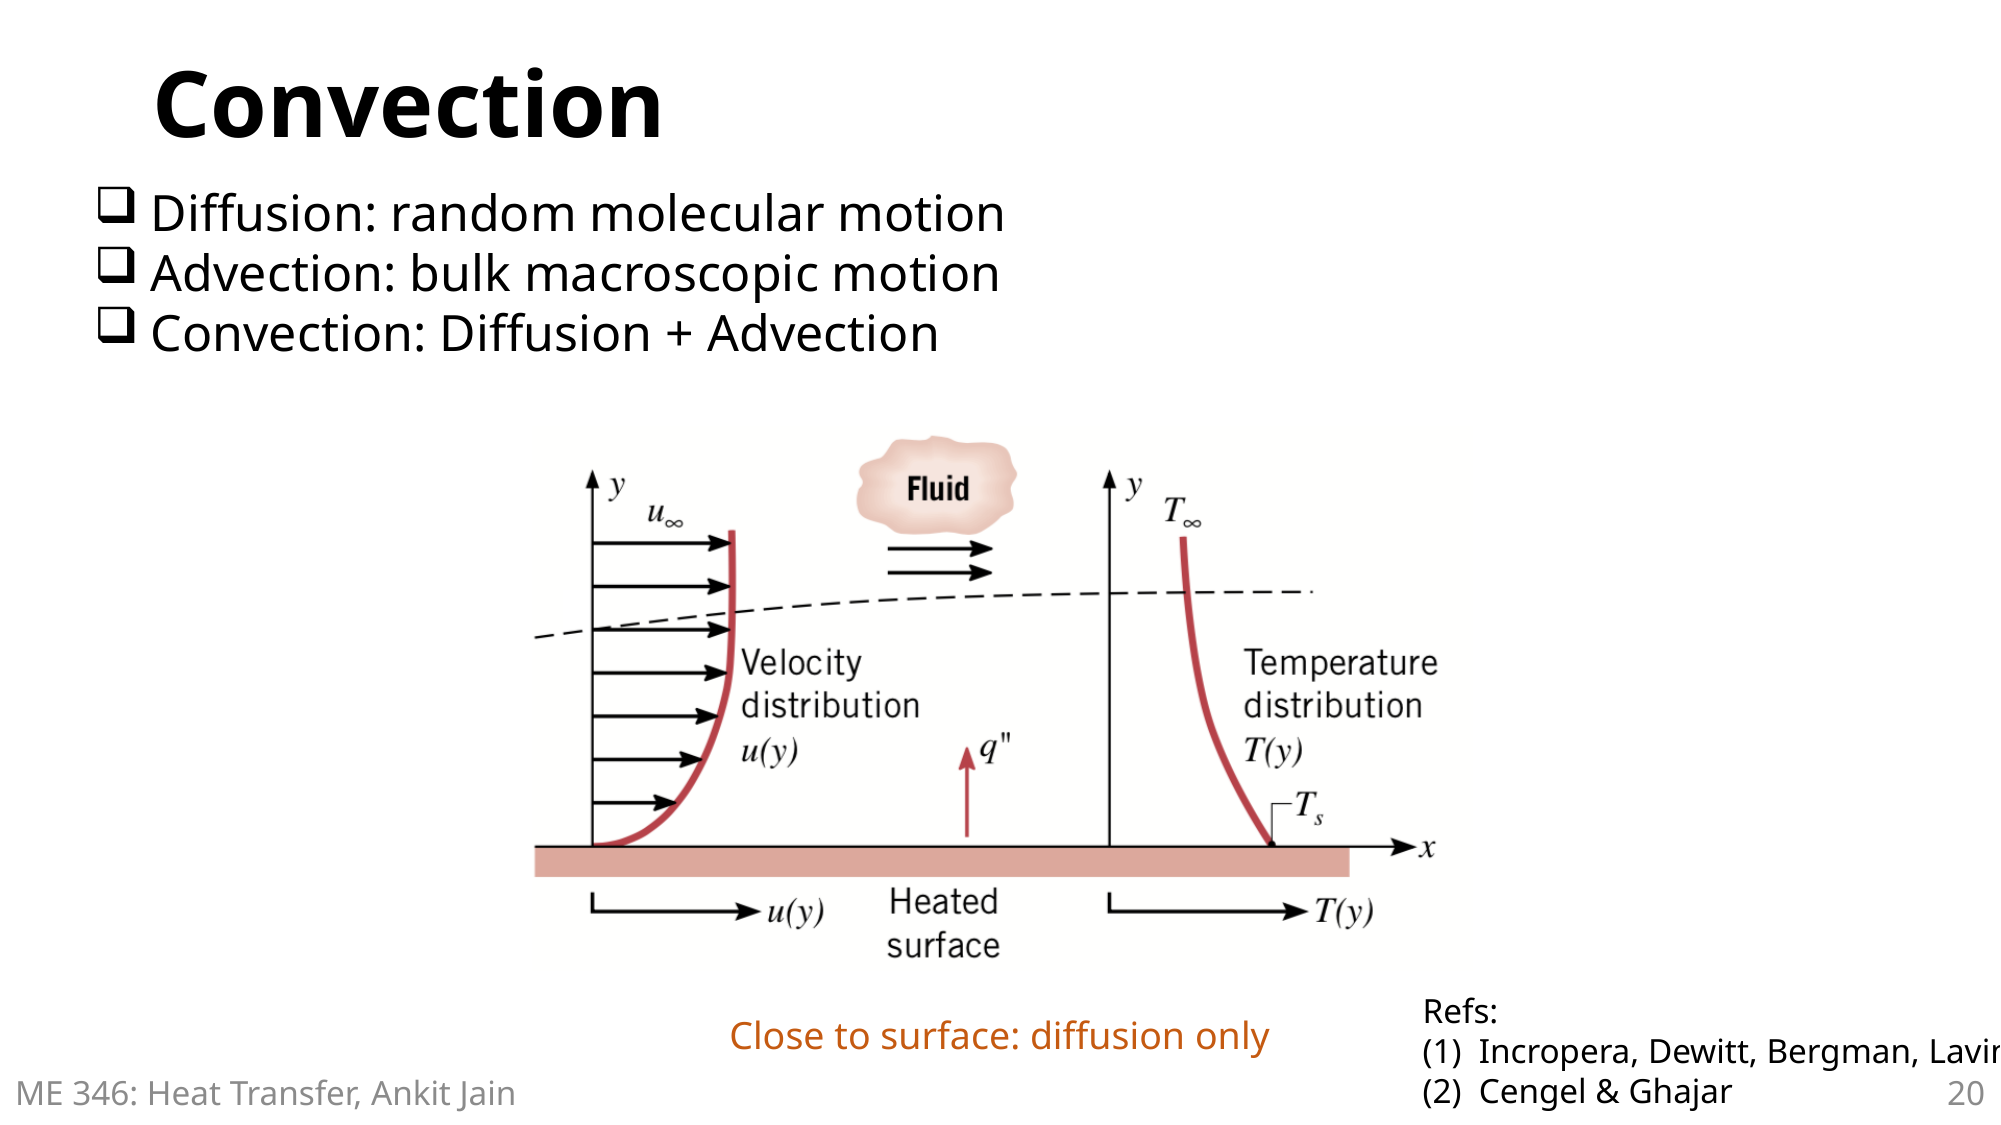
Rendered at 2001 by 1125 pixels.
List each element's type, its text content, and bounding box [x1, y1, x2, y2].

text_box Diffusion: random molecular motion Advection: bulk macroscopic motion Convection: Diffusion + Advection [79, 174, 1023, 369]
text_box Refs: Incropera, Dewitt, Bergman, Lavine Cengel & Ghajar [1407, 982, 2000, 1118]
text_box Close to surface: diffusion only [714, 1004, 1286, 1065]
picture [449, 370, 1477, 971]
text_box Convection [137, 0, 1863, 217]
